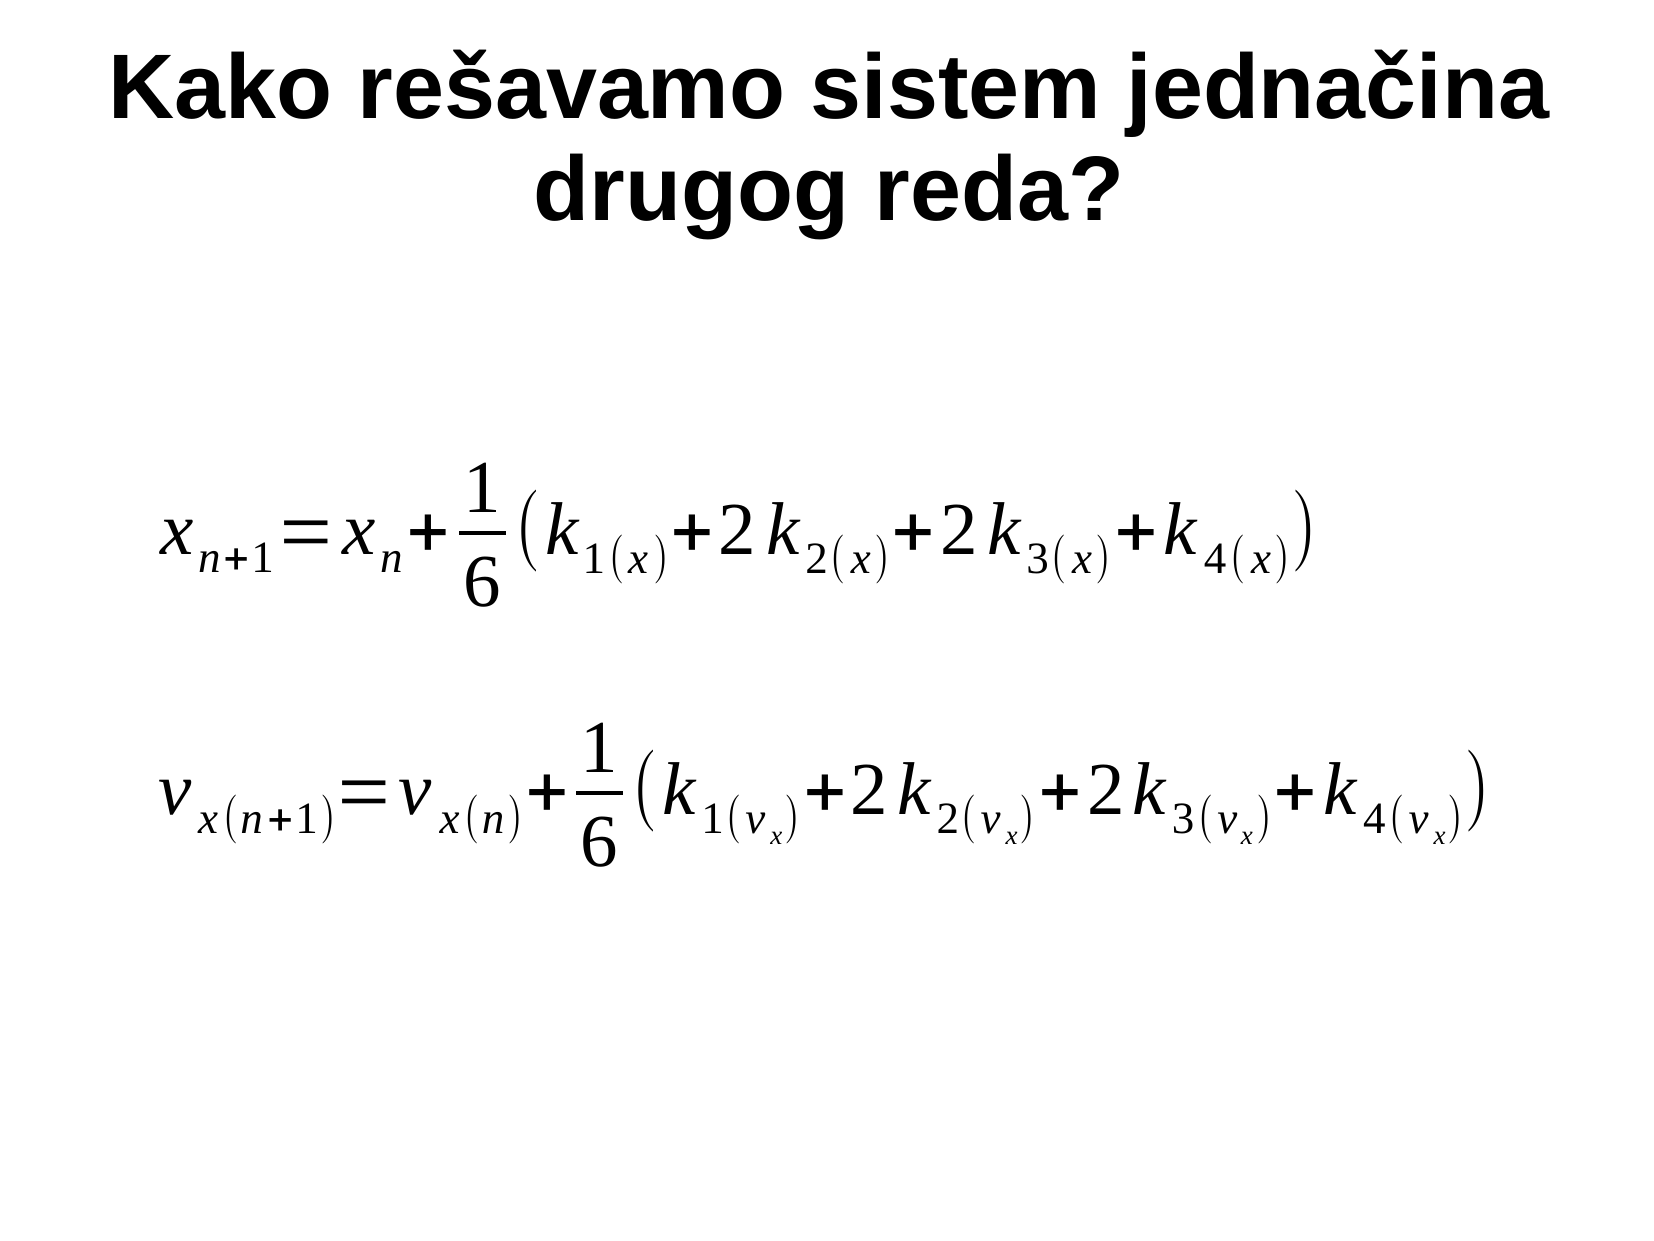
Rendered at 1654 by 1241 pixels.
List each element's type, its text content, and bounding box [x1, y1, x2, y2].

chart [149, 445, 1324, 623]
chart [149, 705, 1497, 882]
title Kako rešavamo sistem jednačina drugog reda? [85, 34, 1574, 242]
